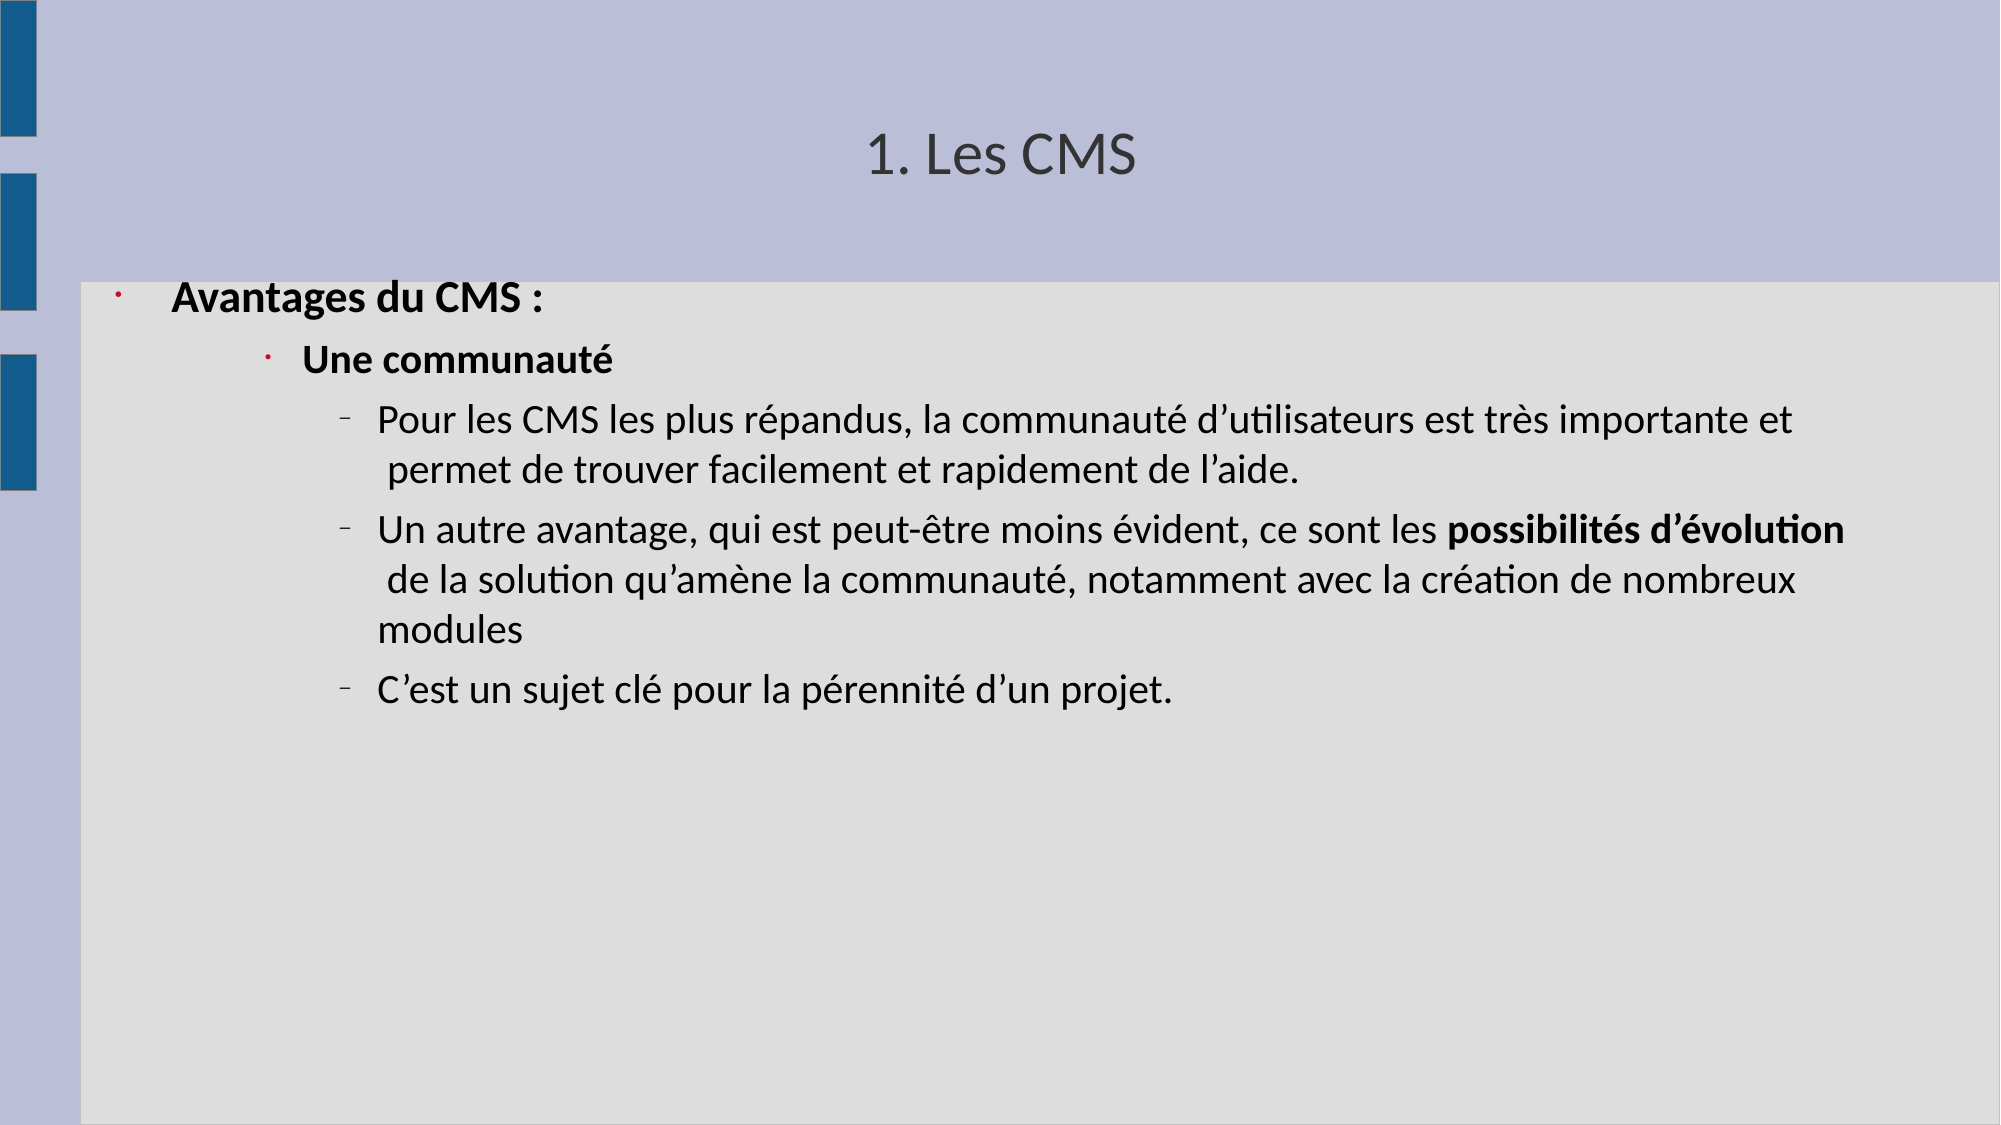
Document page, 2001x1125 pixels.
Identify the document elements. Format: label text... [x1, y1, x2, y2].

title 1. Les CMS [859, 109, 1141, 254]
text_box Avantages du CMS : Une communauté Pour les CMS les plus répandus, la communauté d’utilisateurs est très importante et permet de trouver facilement et rapidement de l’aide. Un autre avantage, qui est peut-être moins évident, ce sont les possibilités d’évolution de la solution qu’amène la communauté, notamment avec la création de nombreux modules C’est un sujet clé pour la pérennité d’un projet. [112, 254, 1848, 713]
